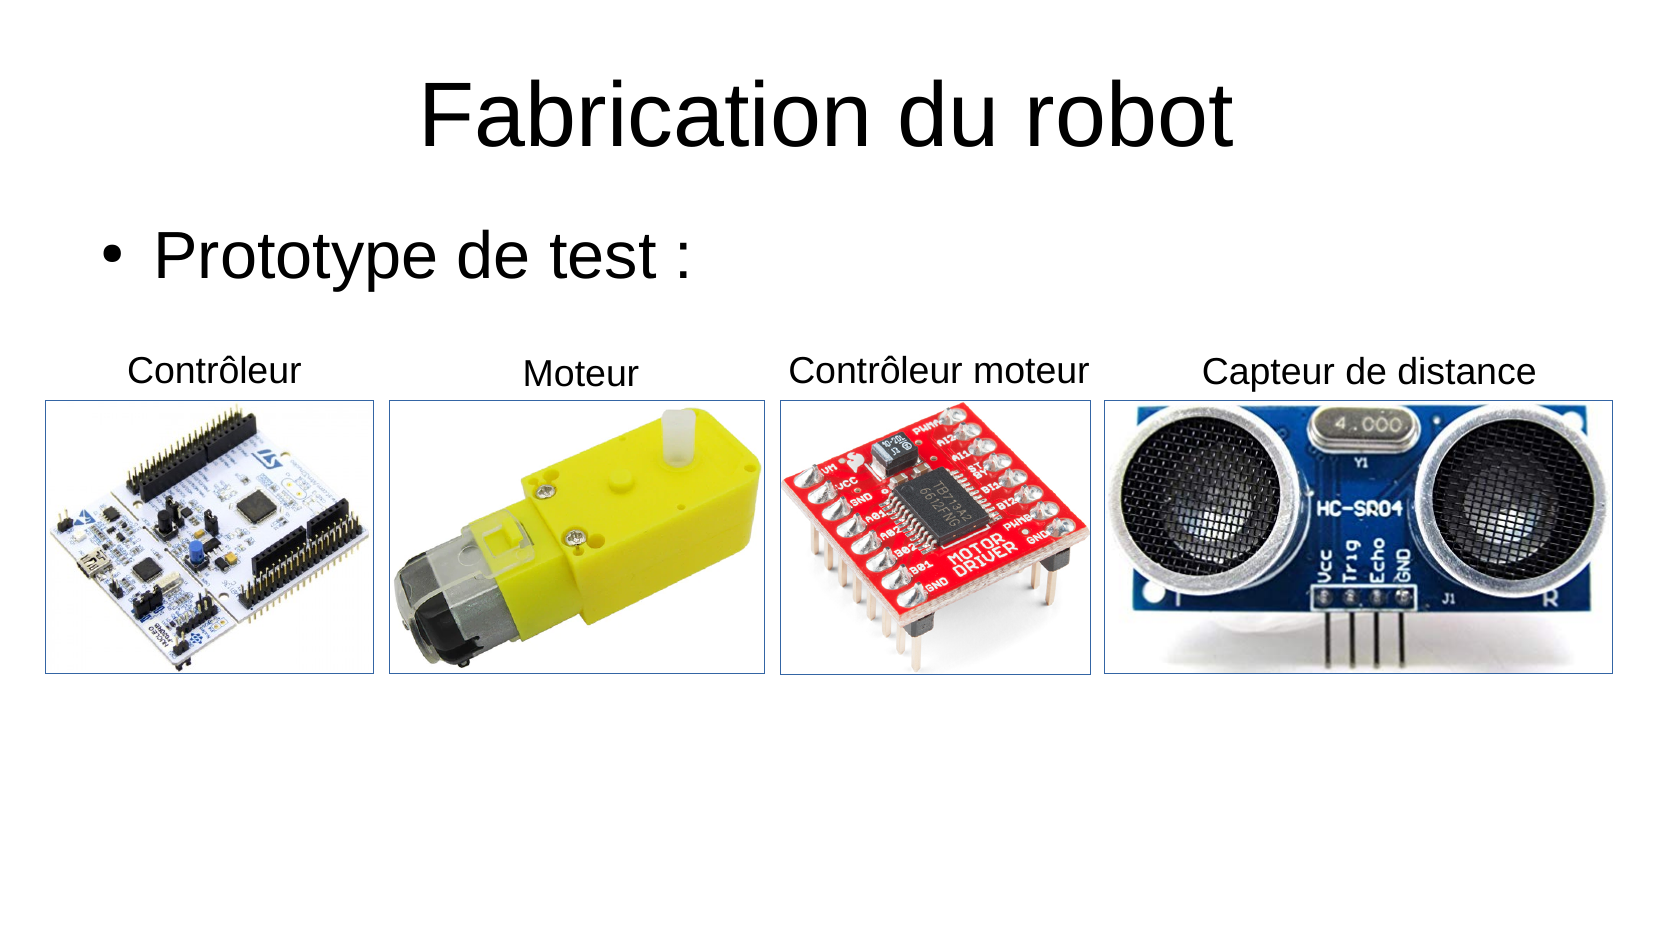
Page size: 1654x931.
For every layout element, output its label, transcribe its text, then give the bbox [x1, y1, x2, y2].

picture [1104, 400, 1613, 674]
list Prototype de test : [82, 217, 1571, 308]
picture [45, 400, 374, 674]
text_box Moteur [507, 344, 655, 402]
picture [780, 400, 1091, 675]
title Fabrication du robot [82, 37, 1571, 193]
text_box Capteur de distance [1187, 343, 1552, 401]
text_box Contrôleur moteur [773, 342, 1105, 400]
picture [389, 400, 765, 674]
text_box Contrôleur [112, 342, 317, 400]
